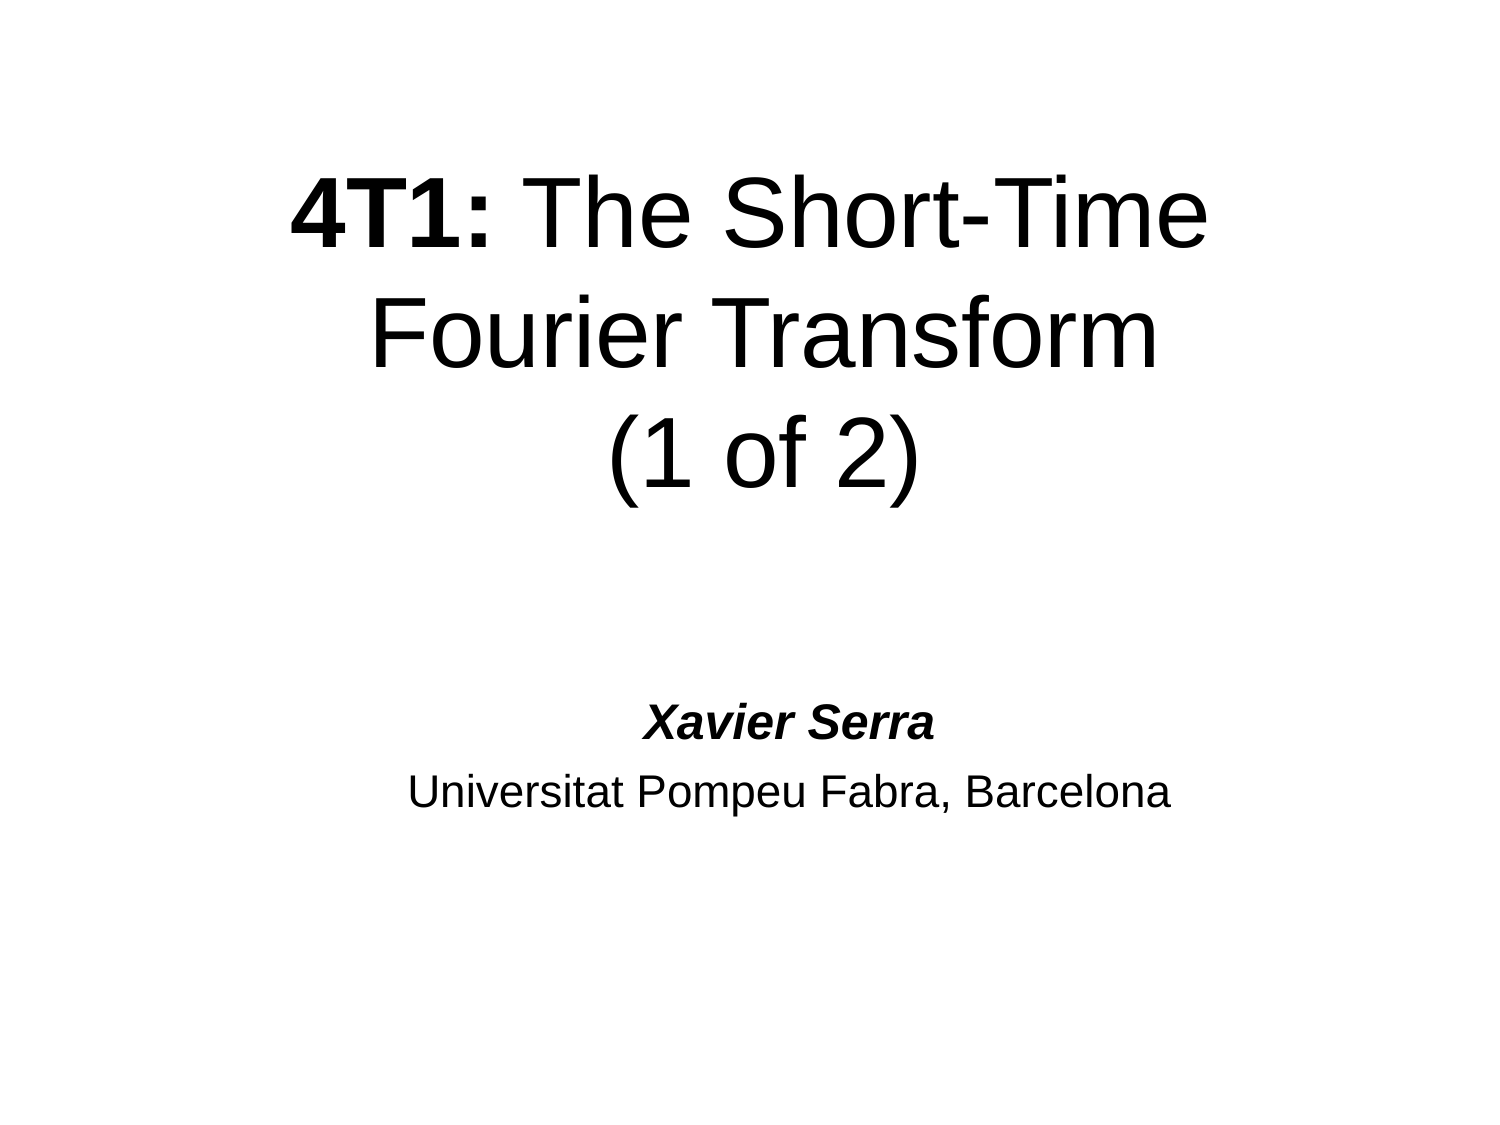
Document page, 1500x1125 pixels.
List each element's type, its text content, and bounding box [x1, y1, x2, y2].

text_box Xavier Serra Universitat Pompeu Fabra, Barcelona [375, 686, 1204, 872]
title 4T1: The Short-Time Fourier Transform (1 of 2) [143, 82, 1350, 572]
